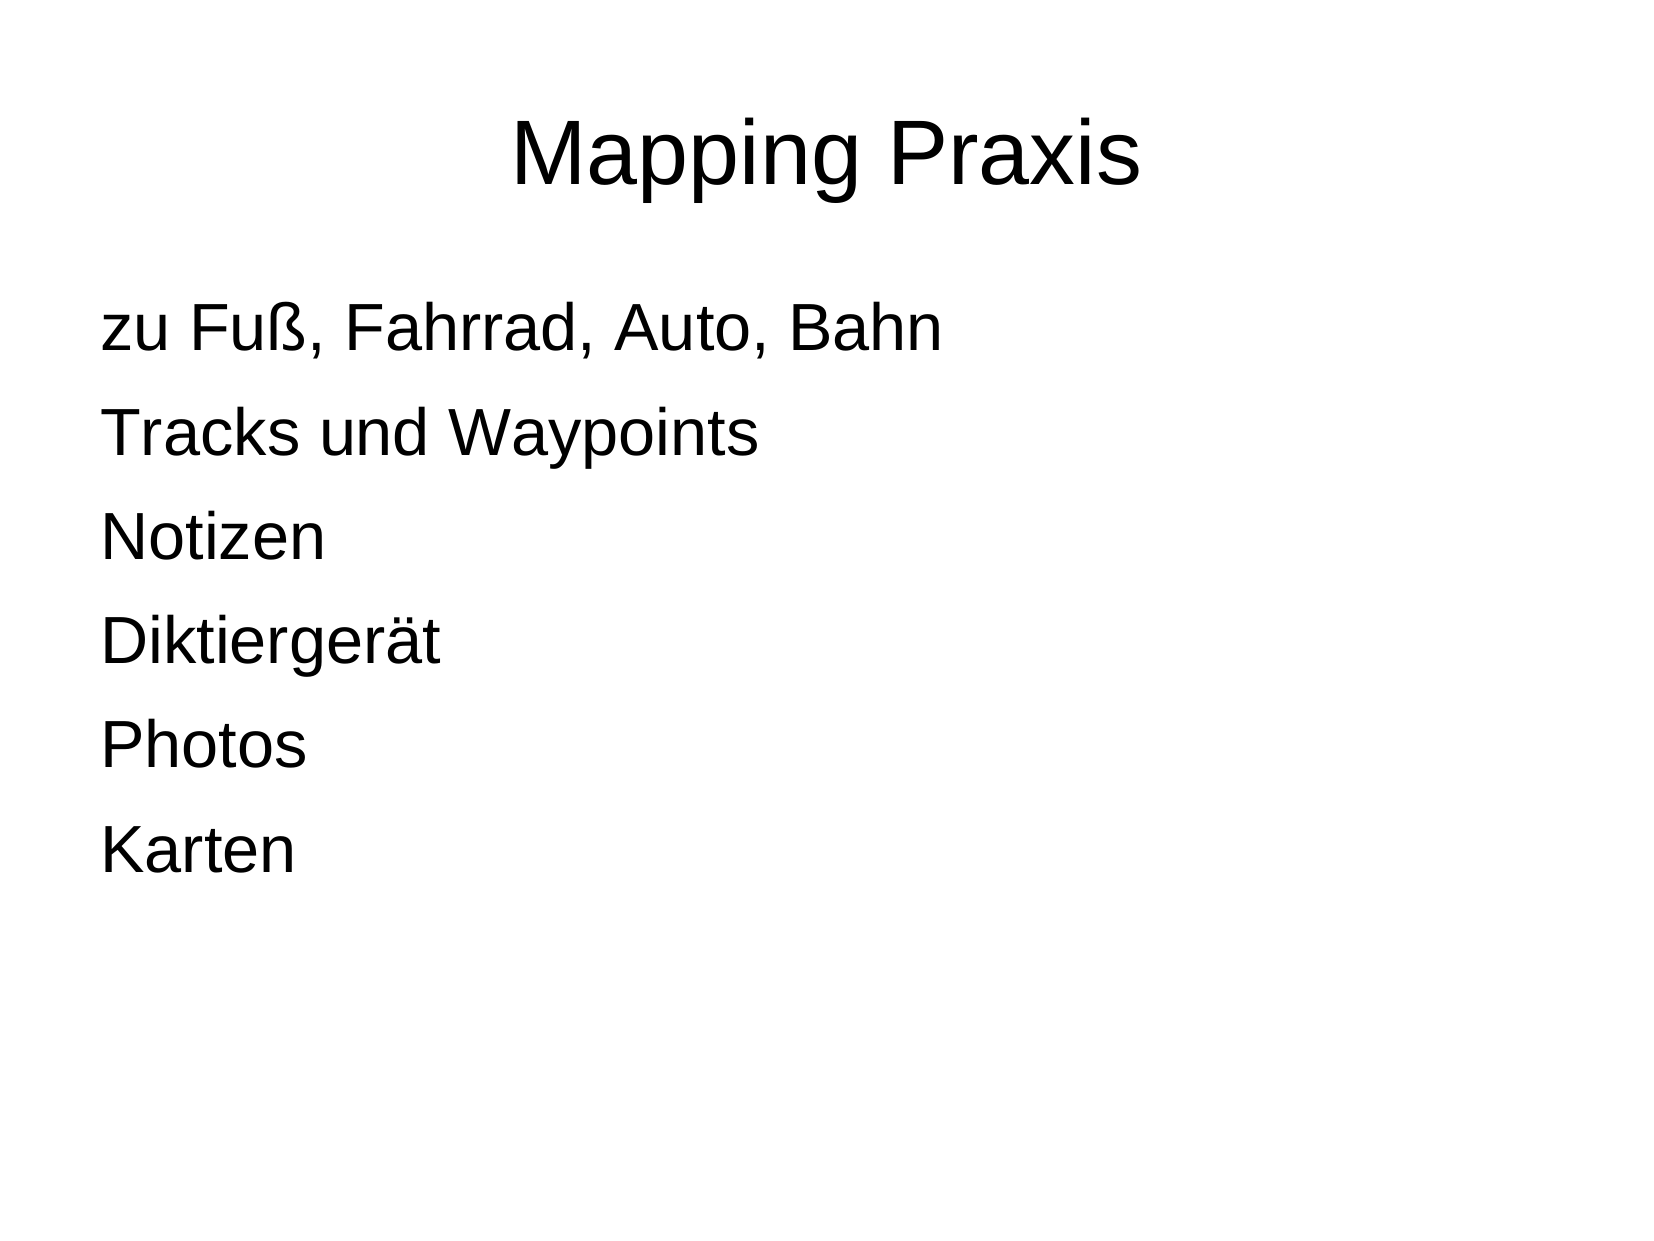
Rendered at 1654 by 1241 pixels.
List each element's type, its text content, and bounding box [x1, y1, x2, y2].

list zu Fuß, Fahrrad, Auto, Bahn Tracks und Waypoints Notizen Diktiergerät Photos Karten [82, 290, 1571, 1109]
title Mapping Praxis [82, 49, 1571, 257]
